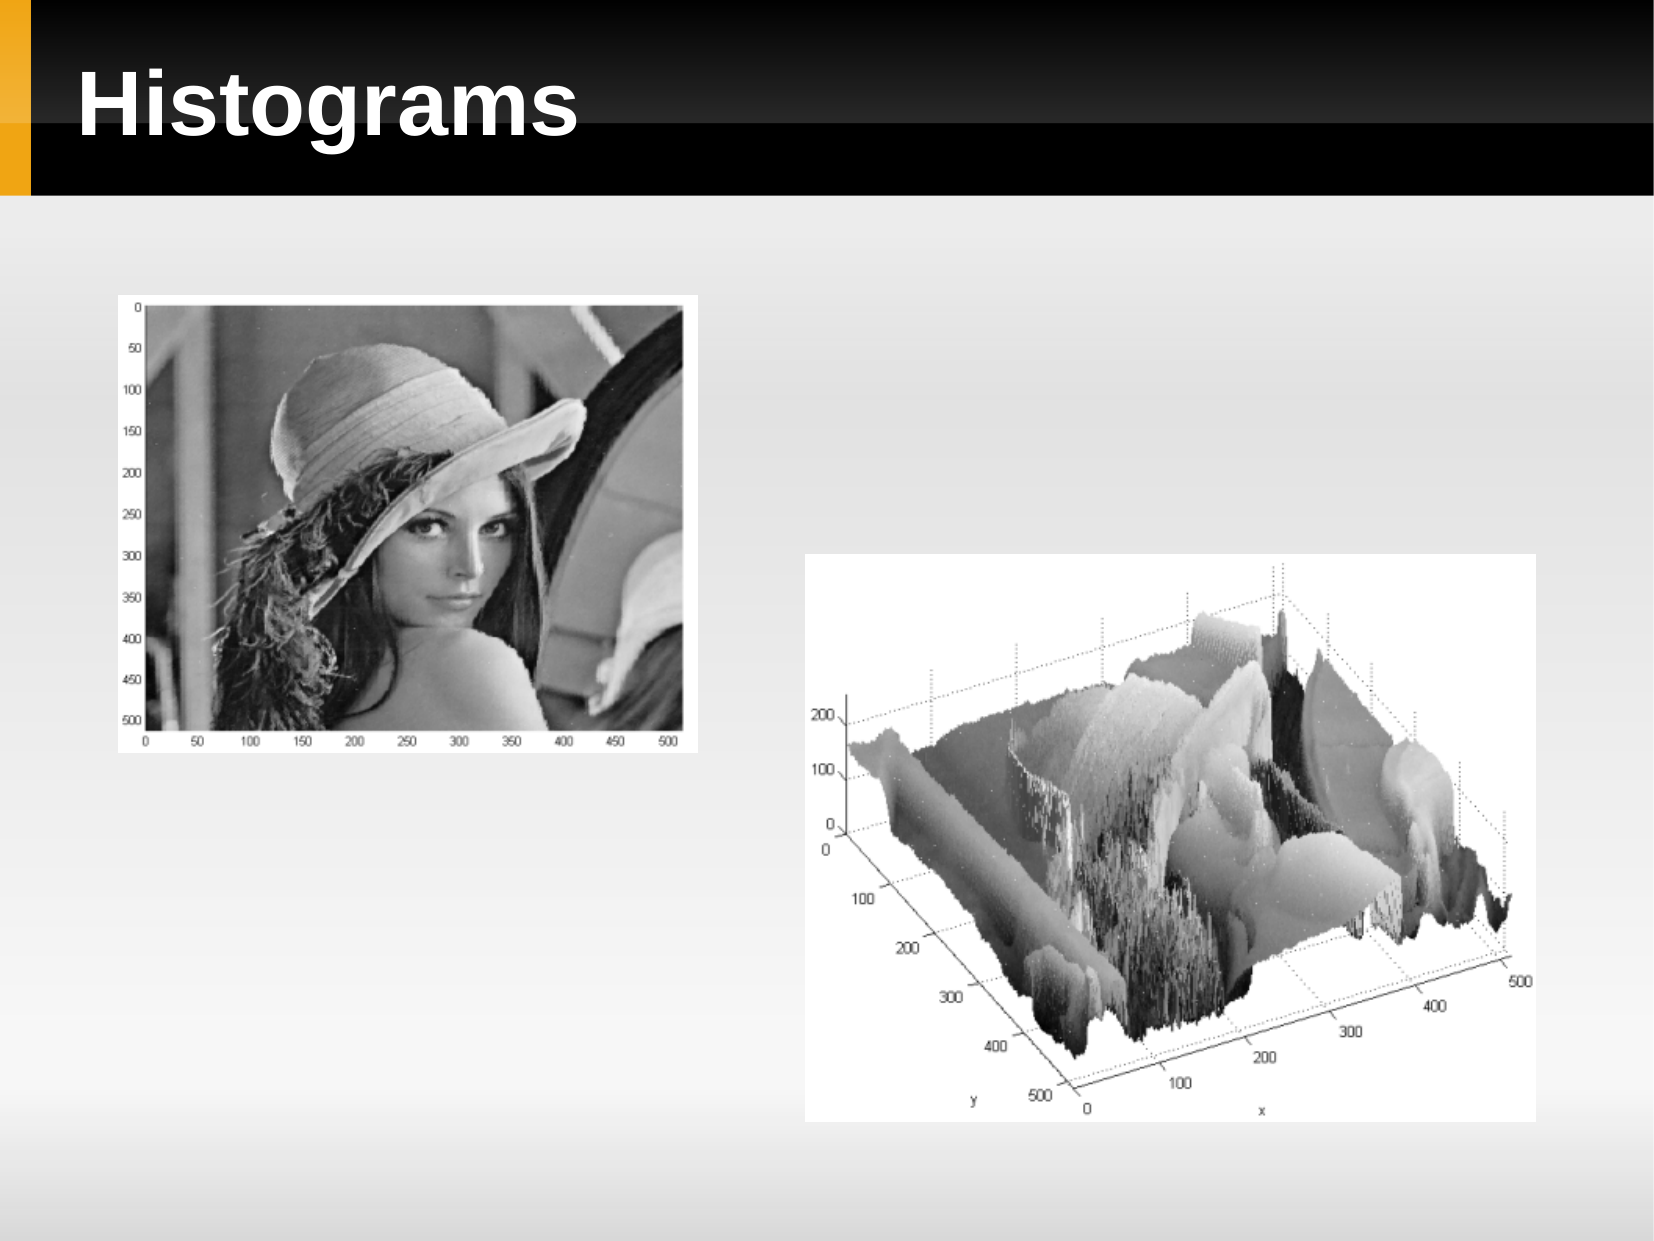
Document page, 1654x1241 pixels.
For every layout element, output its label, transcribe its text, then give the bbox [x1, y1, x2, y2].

picture [0, 0, 1654, 1241]
title Histograms [76, 0, 1565, 208]
